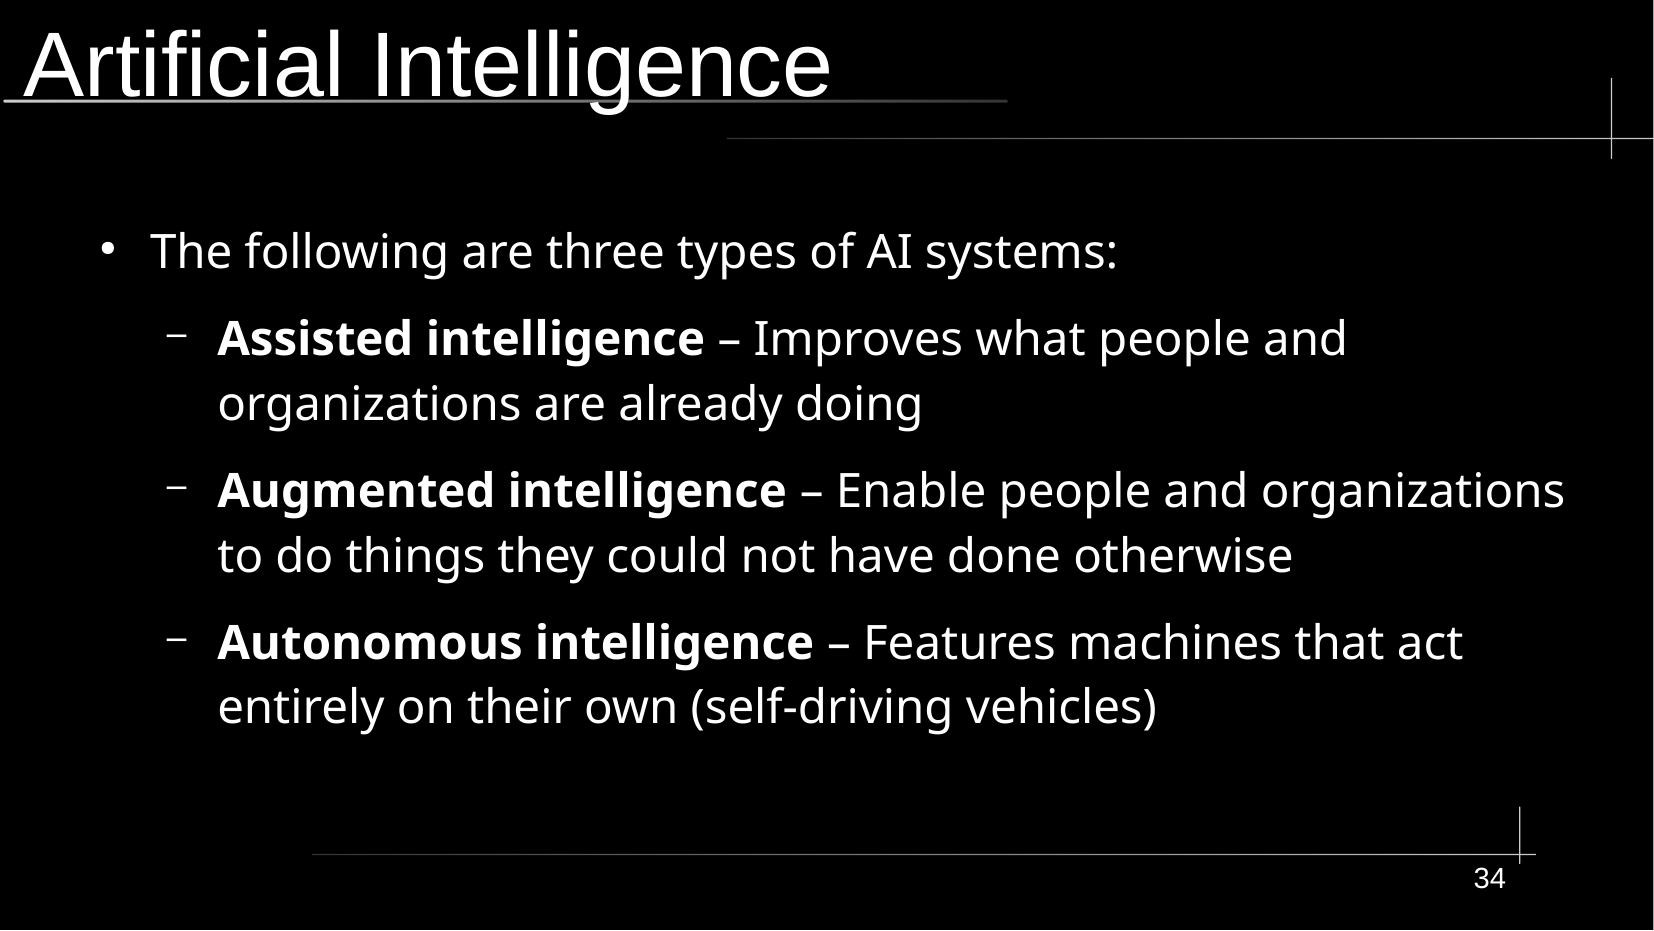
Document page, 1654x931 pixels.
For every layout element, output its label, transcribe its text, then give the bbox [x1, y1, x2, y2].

title Artificial Intelligence [23, 11, 1589, 119]
list The following are three types of AI systems: Assisted intelligence – Improves what people and organizations are already doing Augmented intelligence – Enable people and organizations to do things they could not have done otherwise Autonomous intelligence – Features machines that act entirely on their own (self-driving vehicles) [82, 217, 1571, 758]
